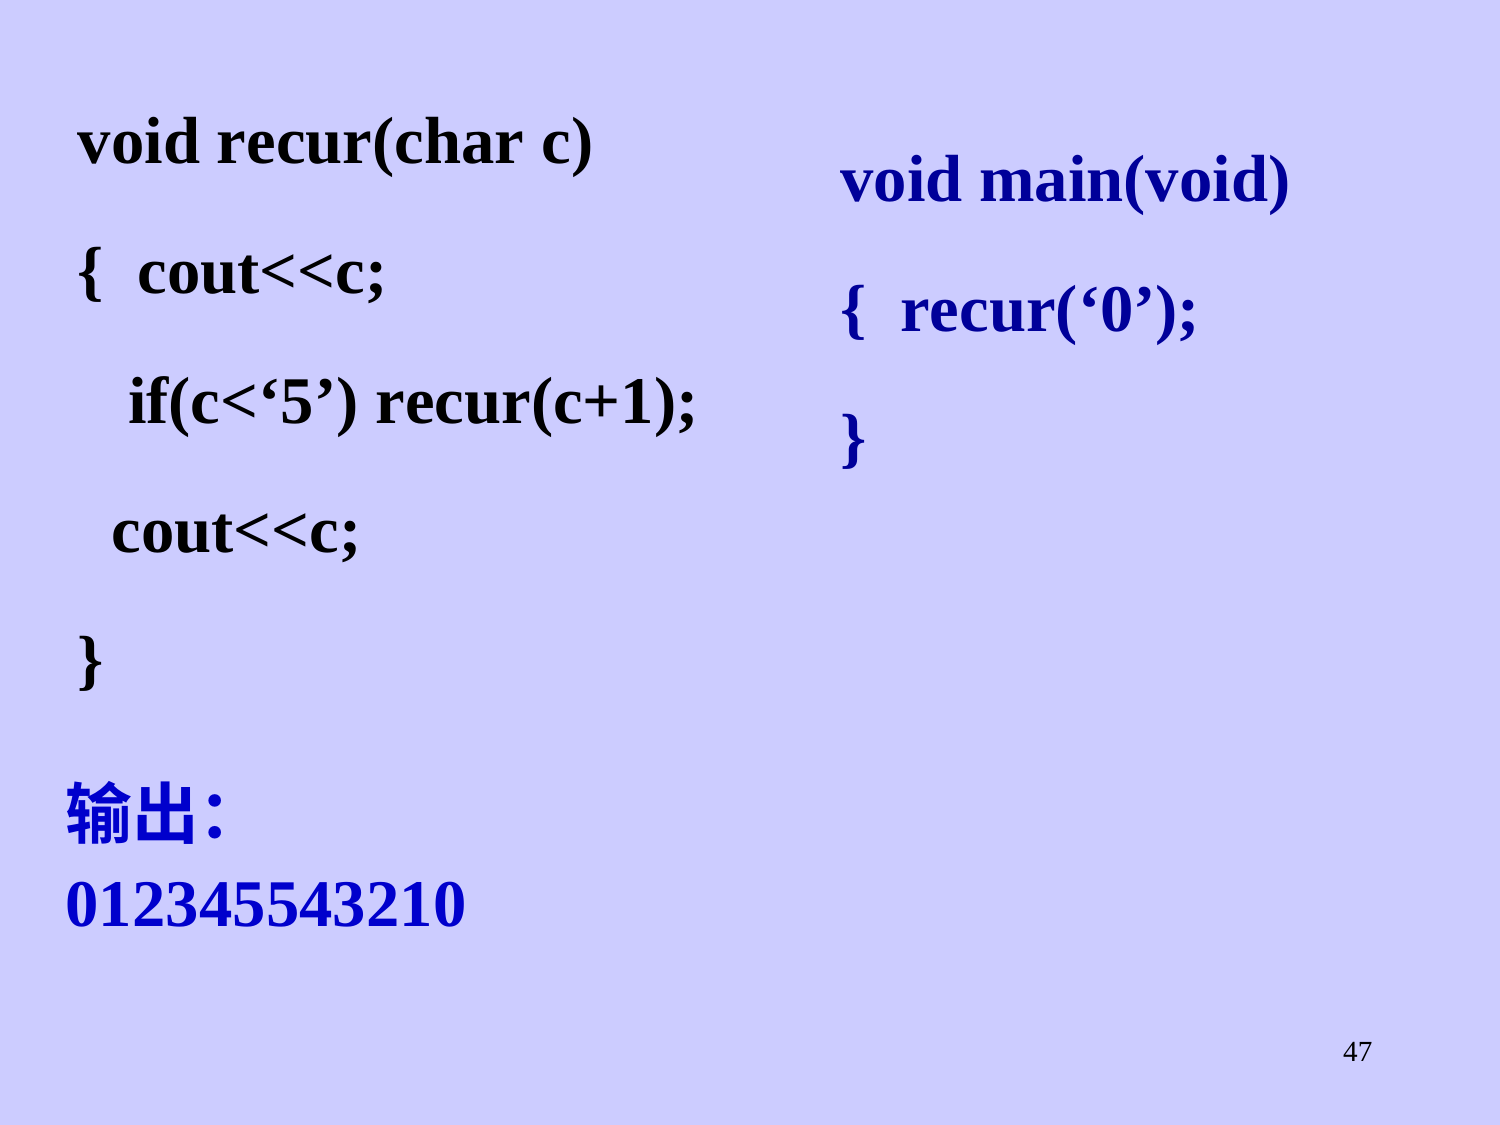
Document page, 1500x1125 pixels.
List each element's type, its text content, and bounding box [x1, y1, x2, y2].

text_box void main(void) { recur(‘0’); } [837, 125, 1351, 476]
text_box void recur(char c) { cout<<c; if(c<‘5’) recur(c+1); cout<<c; } [74, 87, 713, 698]
text_box 输出：012345543210 [62, 762, 676, 942]
text_box <编号> [1074, 1025, 1388, 1101]
